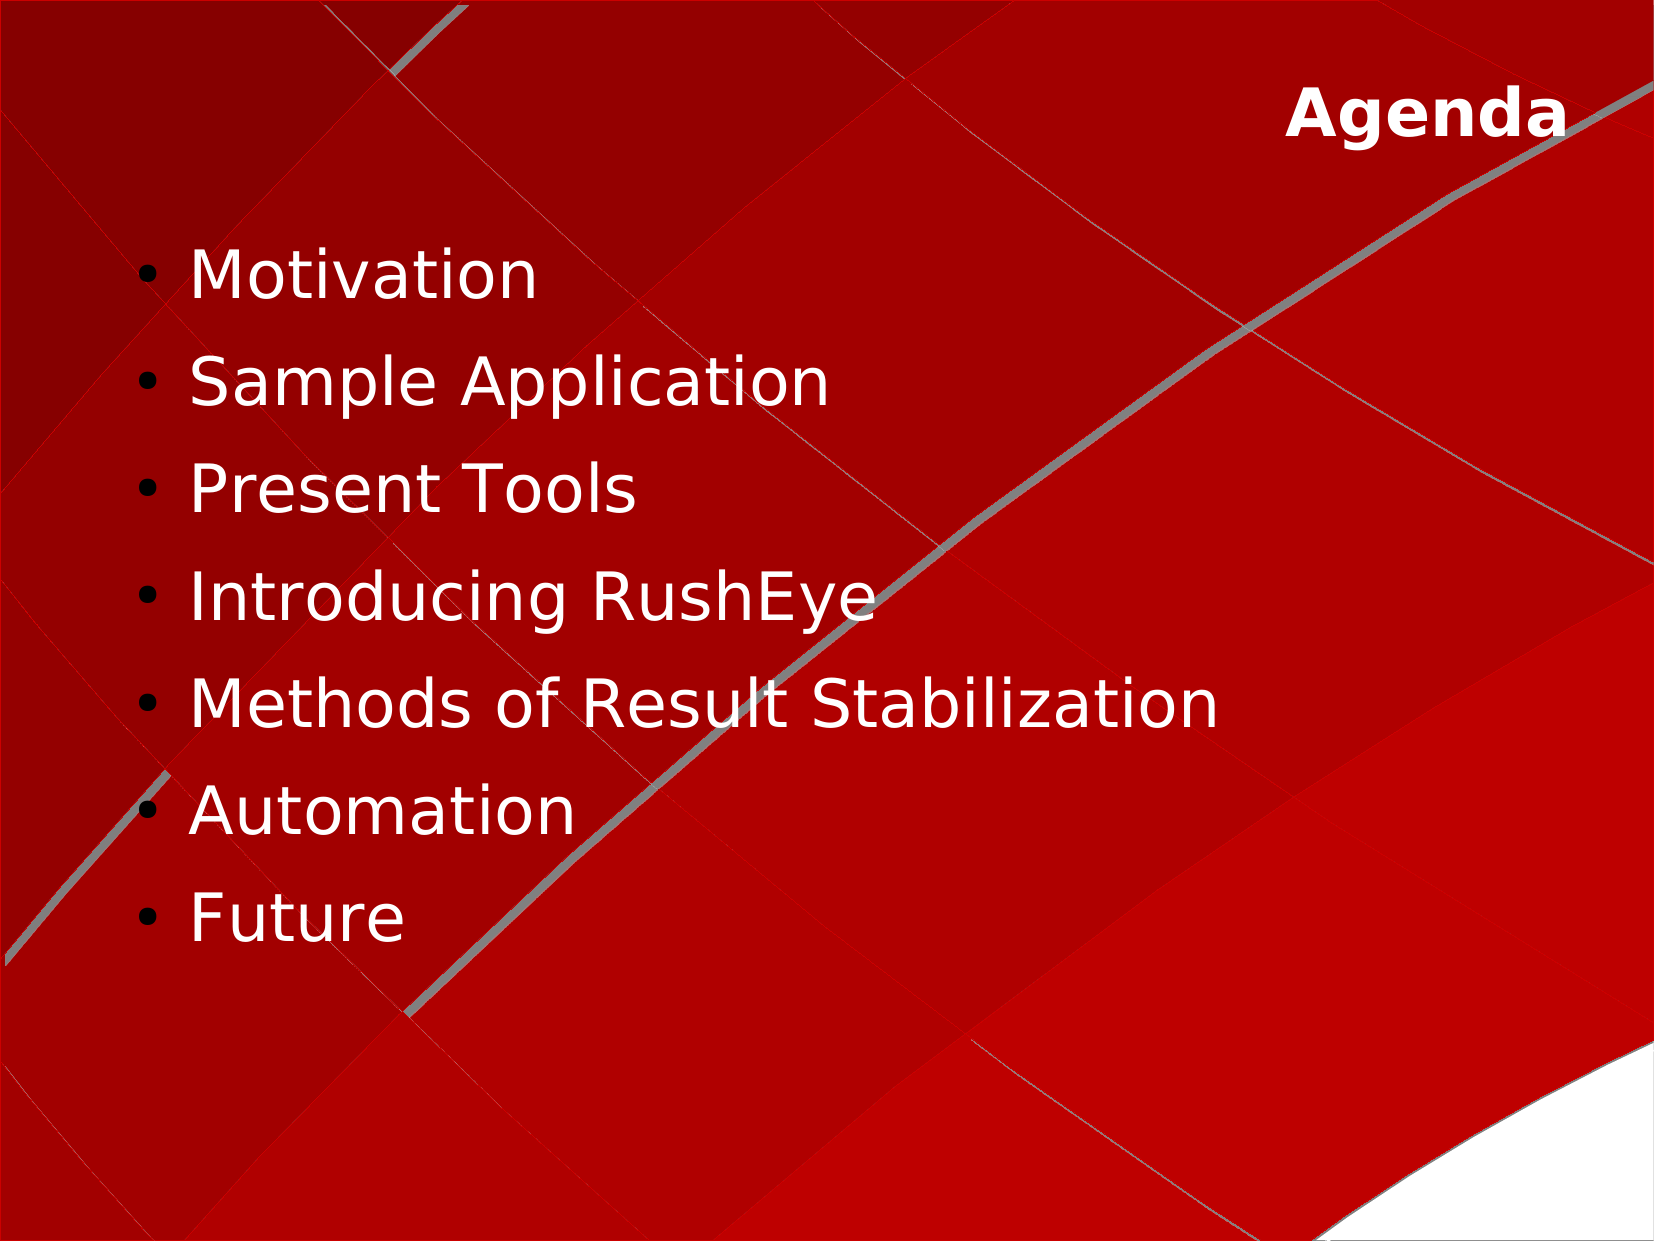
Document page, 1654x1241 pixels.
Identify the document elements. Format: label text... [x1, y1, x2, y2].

list Motivation Sample Application Present Tools Introducing RushEye Methods of Result Stabilization Automation Future [118, 236, 1571, 1182]
title Agenda [82, 49, 1571, 178]
